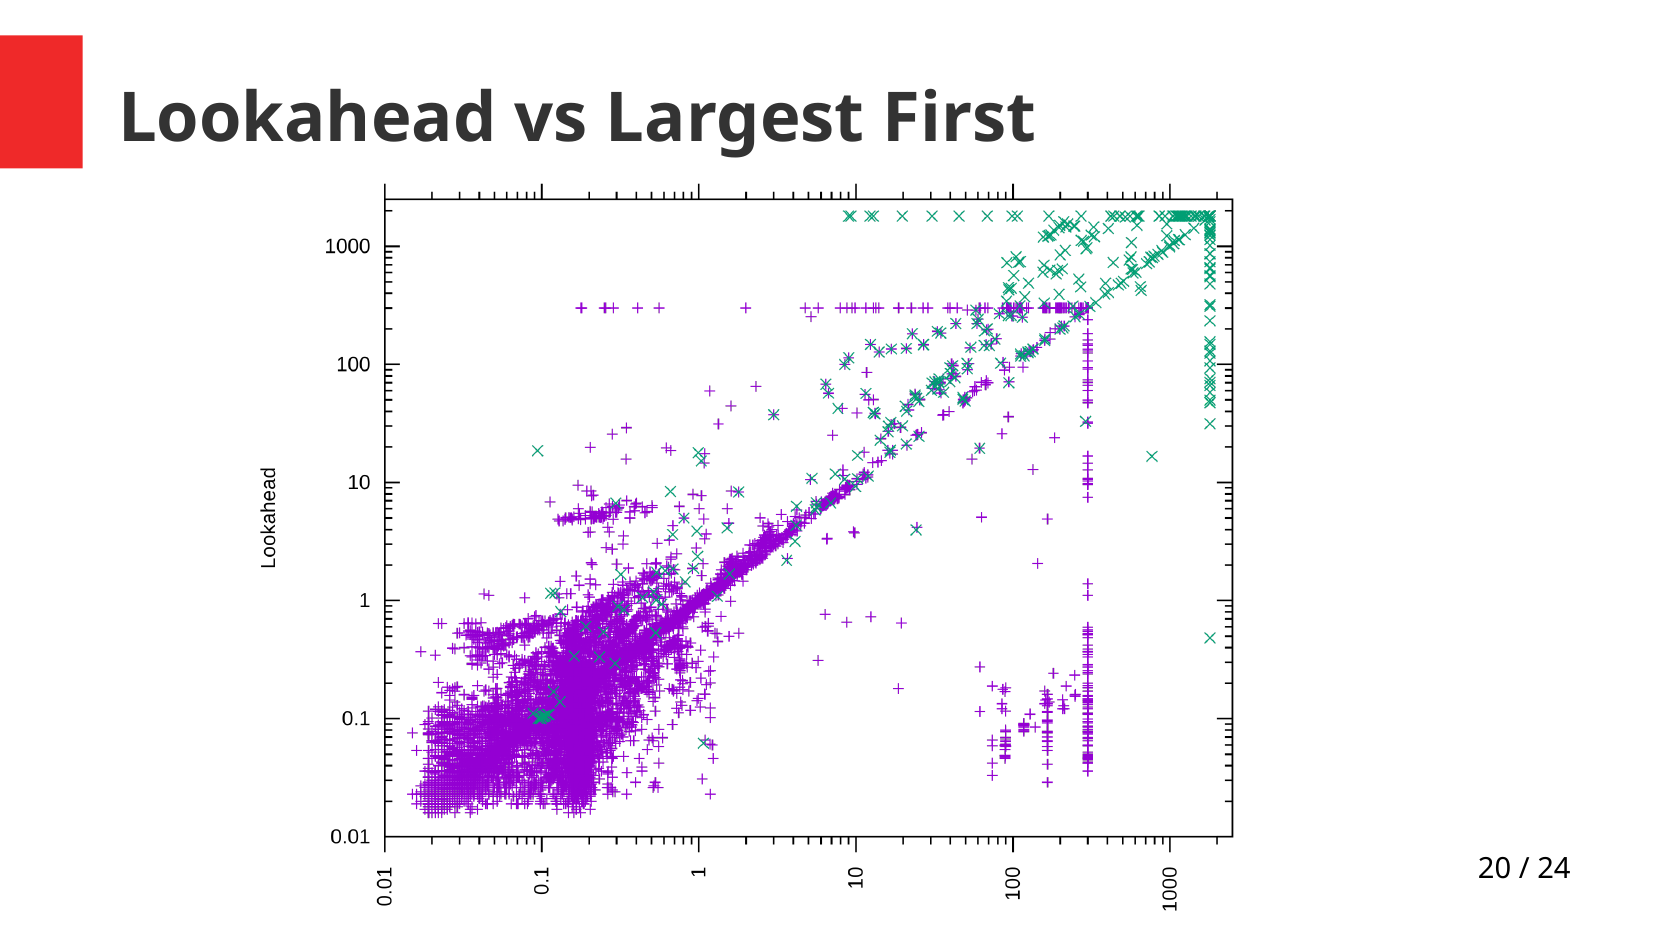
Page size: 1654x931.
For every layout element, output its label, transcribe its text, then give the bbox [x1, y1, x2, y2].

picture [247, 168, 1275, 931]
title Lookahead vs Largest First [118, 37, 1571, 193]
